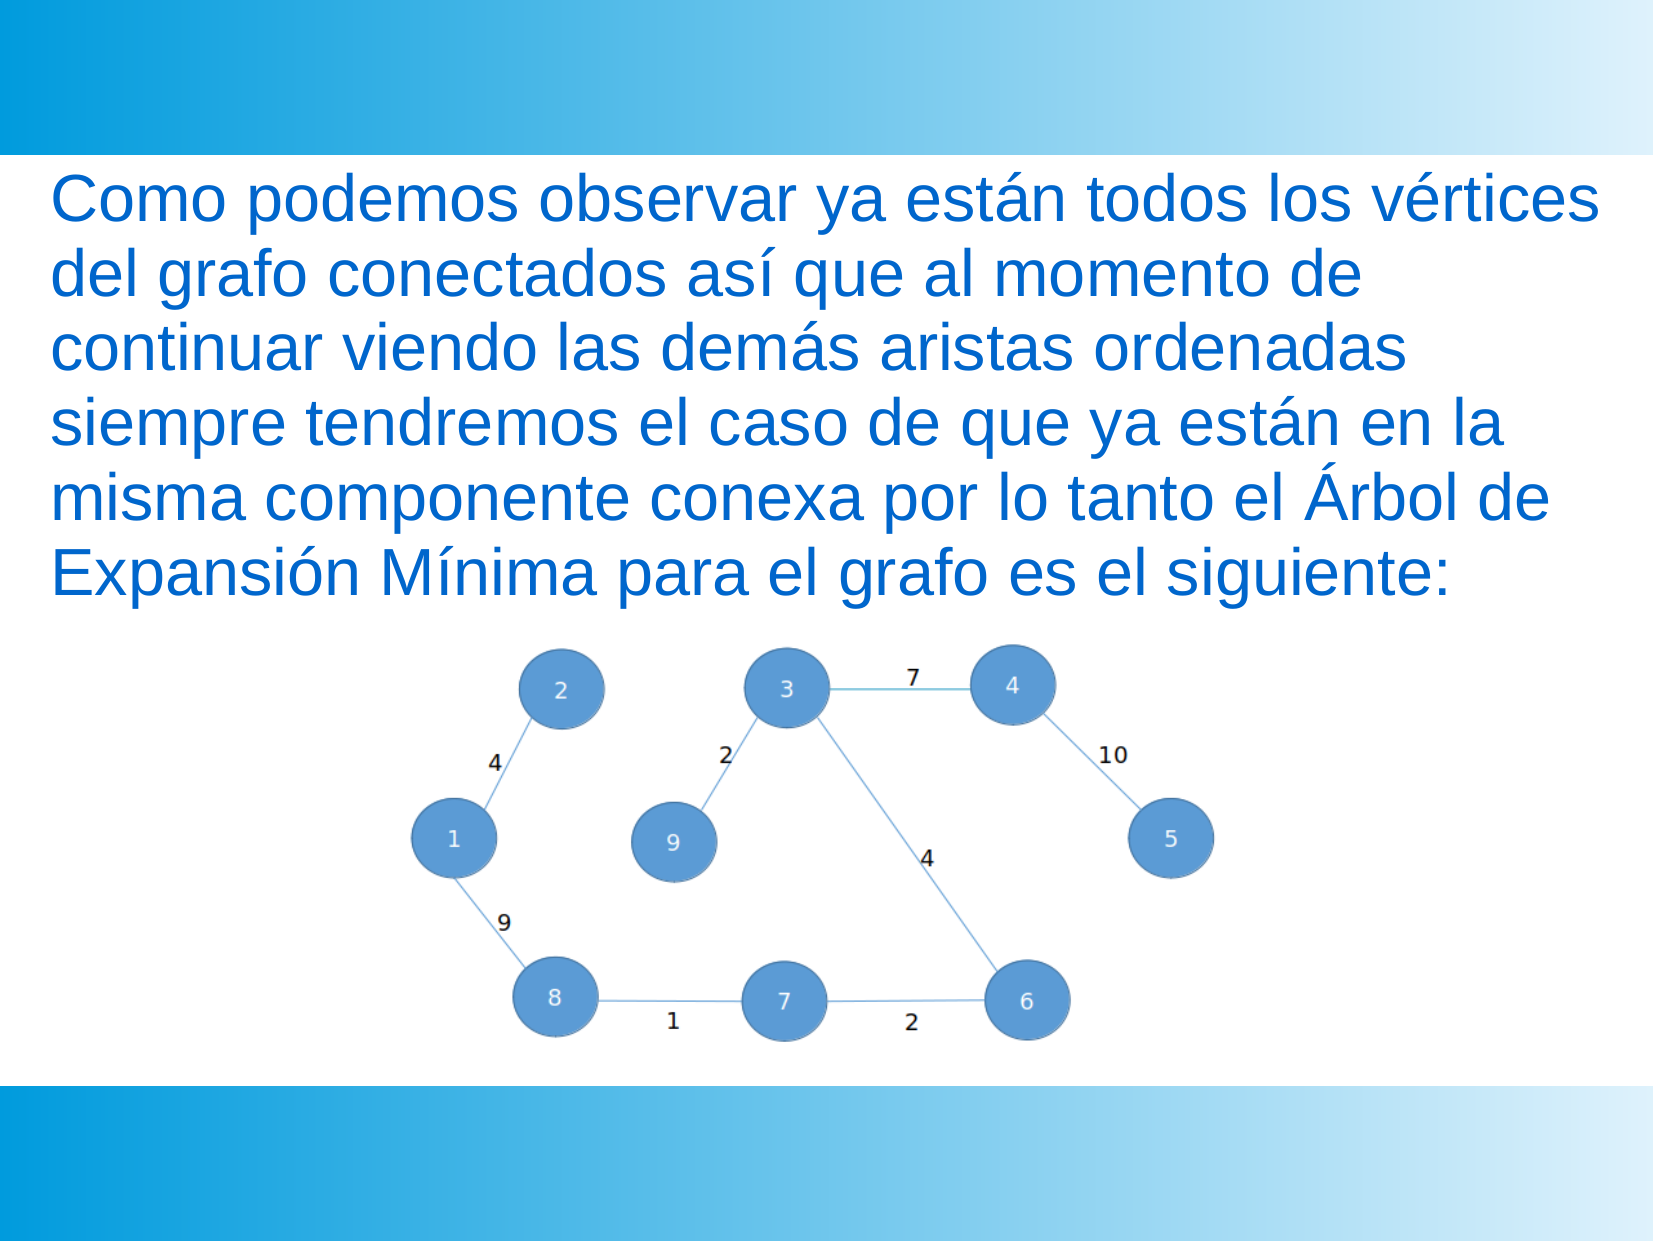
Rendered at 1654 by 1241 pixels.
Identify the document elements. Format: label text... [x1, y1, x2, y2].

table_header 9 [332, 1086, 336, 1241]
text_box Como podemos observar ya están todos los vértices del grafo conectados así que al momento de continuar viendo las demás aristas ordenadas siempre tendremos el caso de que ya están en la misma componente conexa por lo tanto el Árbol de Expansión Mínima para el grafo es el siguiente: [35, 153, 1654, 991]
picture [401, 991, 1229, 1066]
table_header 1 [429, 0, 433, 153]
table_header 1 [429, 1086, 433, 1241]
table_header 9 [332, 0, 336, 153]
